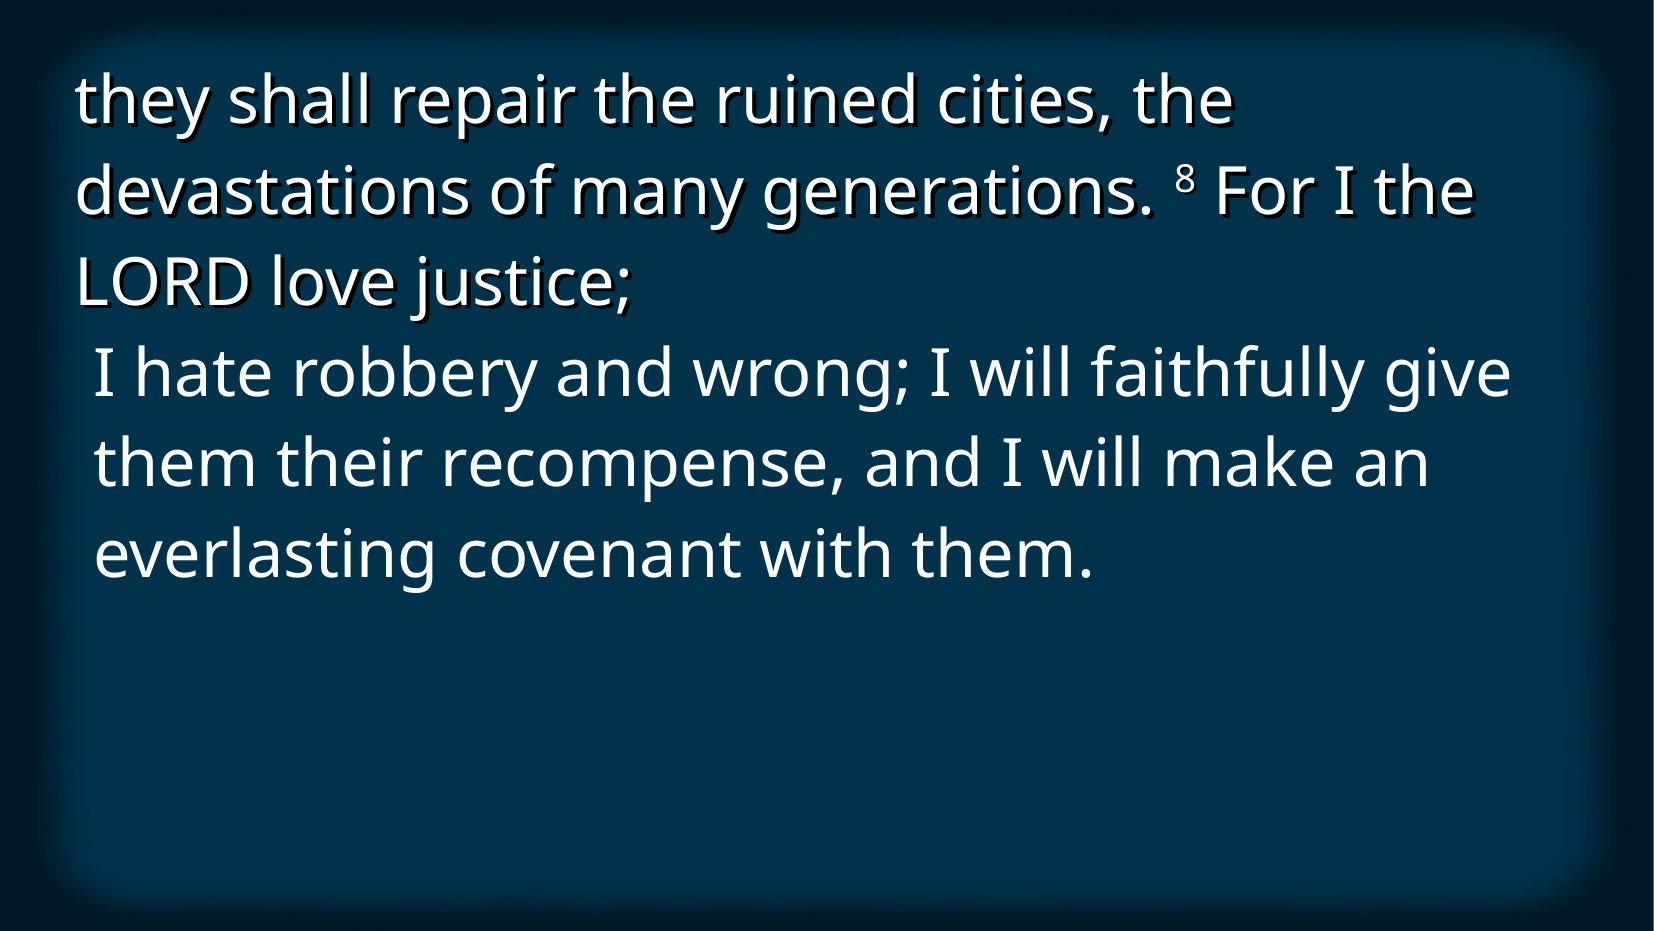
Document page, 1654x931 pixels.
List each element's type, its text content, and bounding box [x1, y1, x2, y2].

picture [0, 0, 1654, 931]
text_box they shall repair the ruined cities, the devastations of many generations. 8 For I the LORD love justice; I hate robbery and wrong; I will faithfully give them their recompense, and I will make an everlasting covenant with them. [60, 45, 1591, 504]
